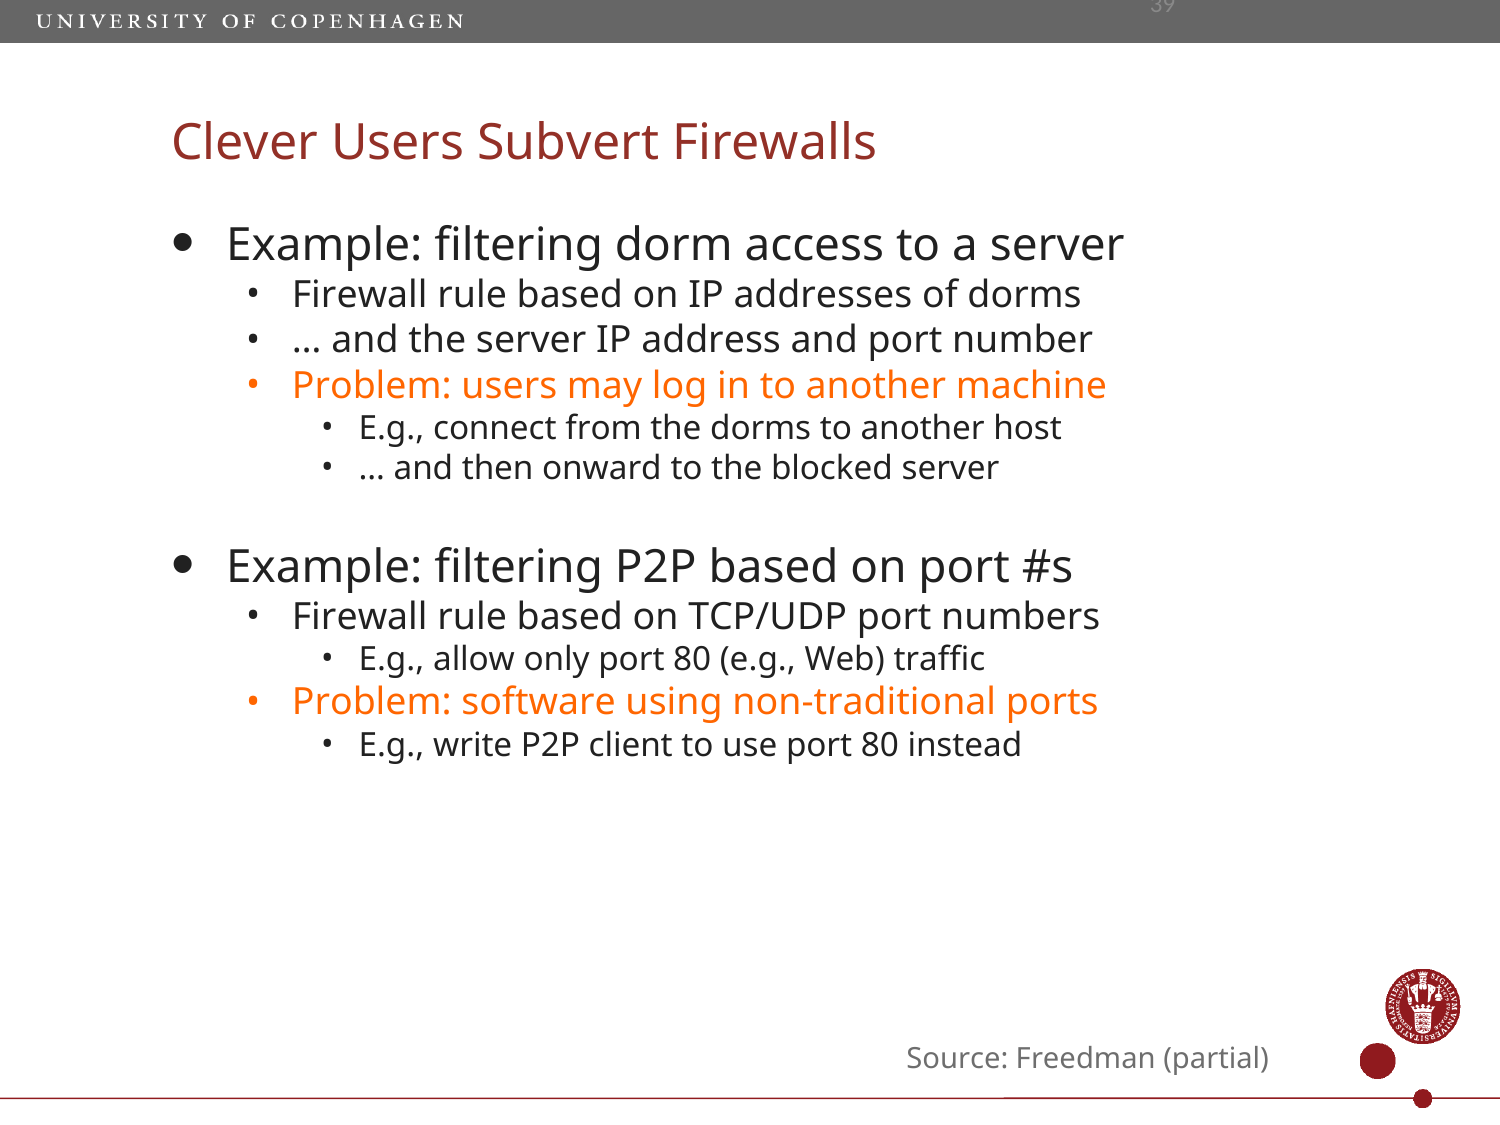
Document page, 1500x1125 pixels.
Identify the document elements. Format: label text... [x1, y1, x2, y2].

text_box Clever Users Subvert Firewalls [171, 75, 1329, 171]
text_box Example: filtering dorm access to a server Firewall rule based on IP addresses of dorms … and the server IP address and port number Problem: users may log in to another machine E.g., connect from the dorms to another host … and then onward to the blocked server Example: filtering P2P based on port #s Firewall rule based on TCP/UDP port numbers E.g., allow only port 80 (e.g., Web) traffic Problem: software using non-traditional ports E.g., write P2P client to use port 80 instead [171, 225, 1329, 900]
text_box <number> [1149, 0, 1500, 48]
text_box Source: Freedman (partial) [891, 1031, 1353, 1083]
picture [0, 910, 1500, 1122]
